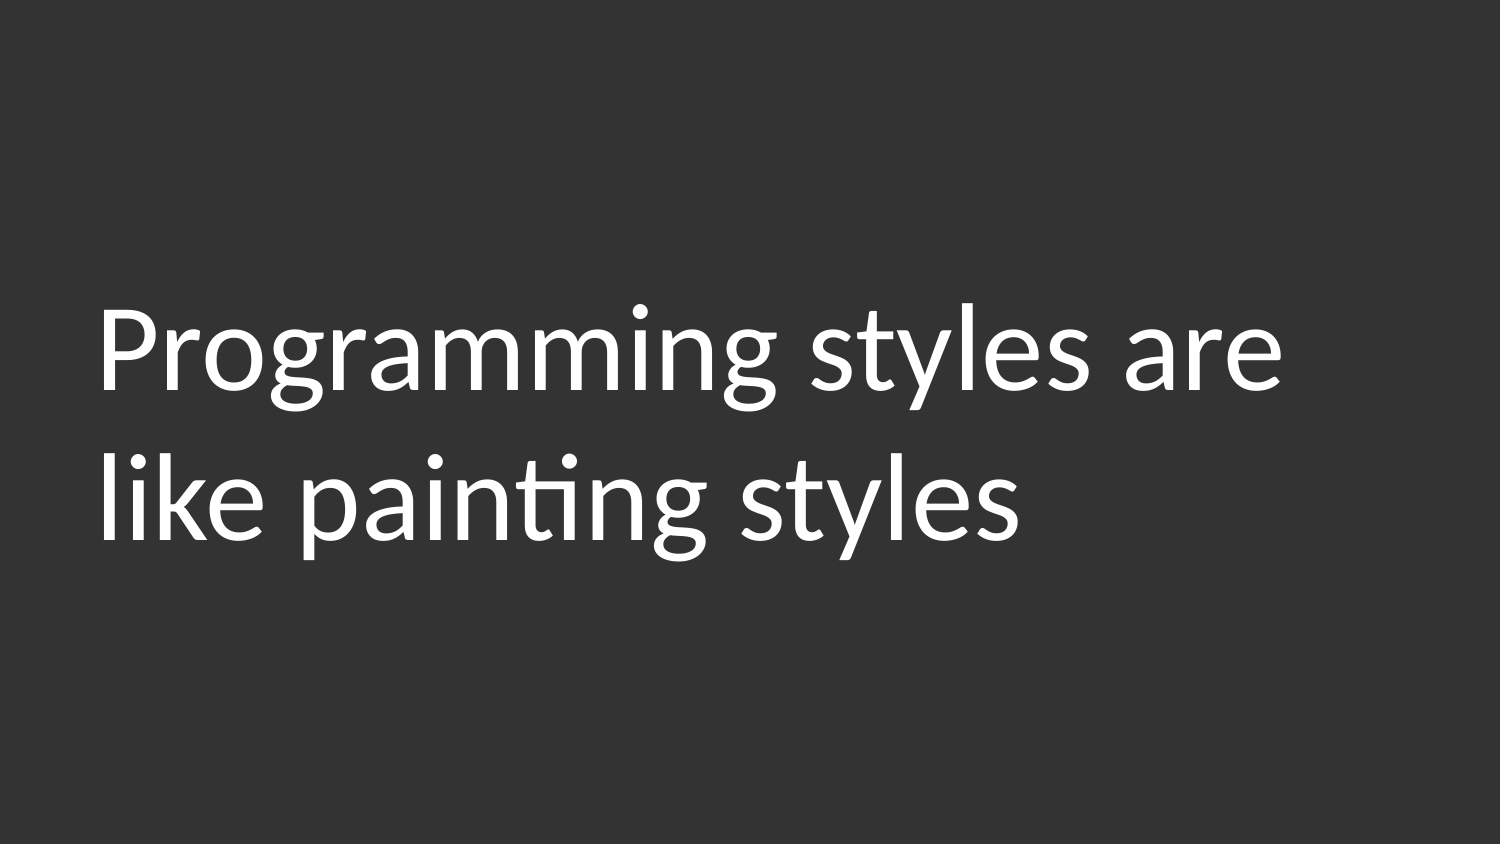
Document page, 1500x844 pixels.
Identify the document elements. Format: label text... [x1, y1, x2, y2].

title Programming styles are like painting styles [80, 80, 1399, 752]
